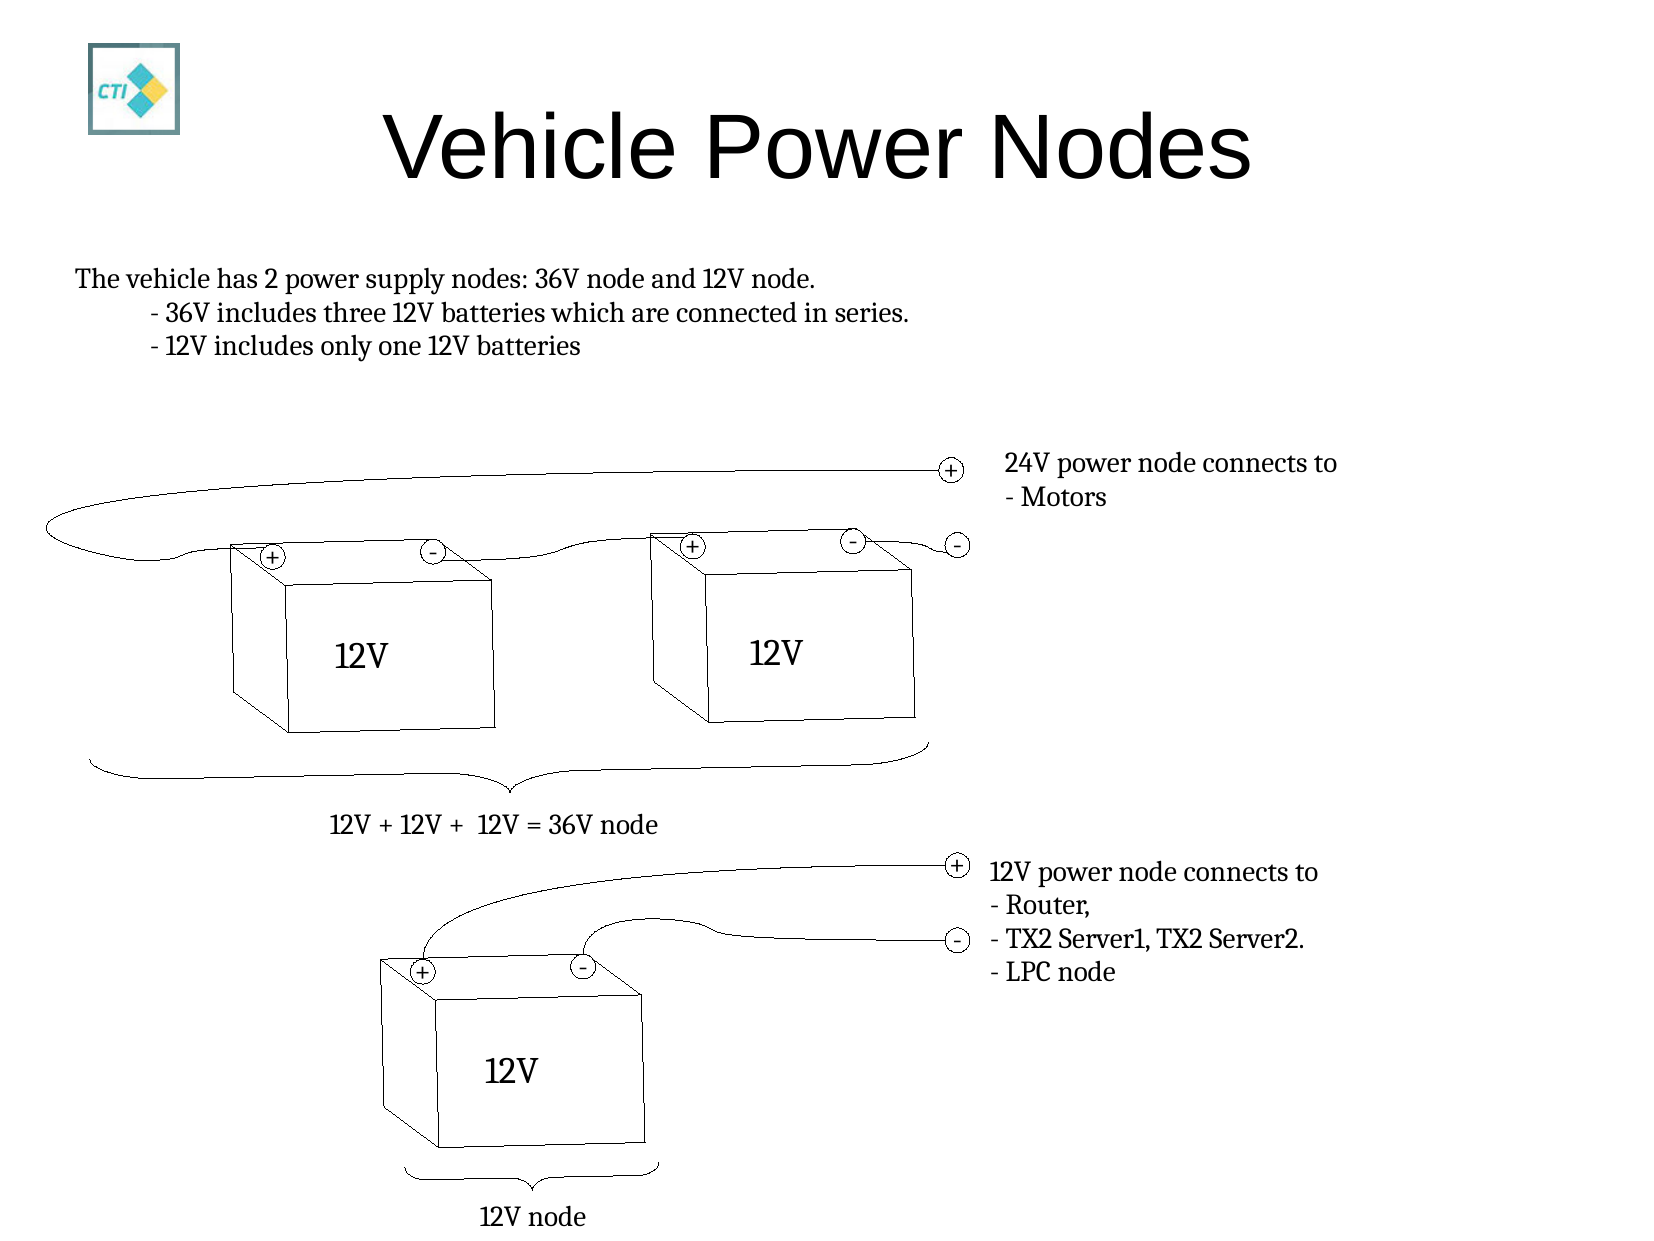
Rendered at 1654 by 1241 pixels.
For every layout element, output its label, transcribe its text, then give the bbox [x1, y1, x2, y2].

text_box 12V + 12V + 12V = 36V node [315, 801, 796, 884]
text_box + [260, 544, 286, 570]
text_box - [570, 953, 596, 979]
text_box + [680, 533, 706, 559]
text_box 24V power node connects to - Motors [990, 438, 1531, 591]
text_box - [840, 528, 866, 554]
text_box The vehicle has 2 power supply nodes: 36V node and 12V node. - 36V includes three 12V batteries which are connected in series. - 12V includes only one 12V batteries [60, 255, 1546, 442]
text_box - [420, 539, 446, 565]
text_box + [410, 959, 436, 985]
text_box 12V power node connects to - Router, - TX2 Server1, TX2 Server2. - LPC node [975, 847, 1516, 1000]
text_box + [938, 457, 964, 483]
text_box 12V [735, 624, 871, 684]
text_box 12V node [465, 1192, 661, 1241]
text_box + [944, 852, 970, 878]
text_box - [944, 927, 970, 953]
picture [88, 43, 180, 135]
text_box 12V [320, 627, 456, 687]
text_box 12V [470, 1042, 606, 1102]
title Vehicle Power Nodes [82, 49, 1559, 245]
text_box - [944, 532, 970, 558]
